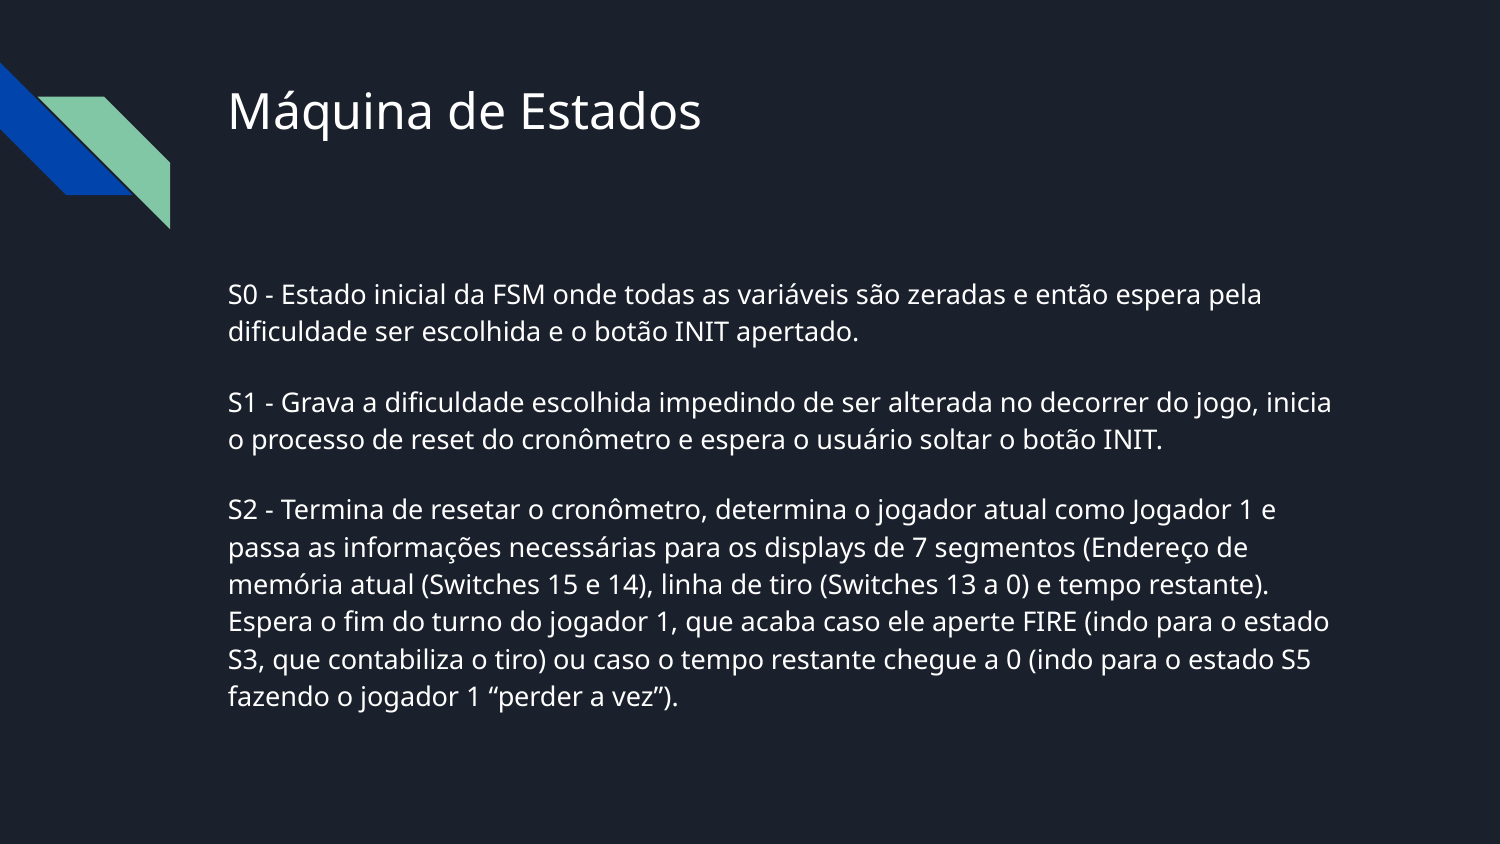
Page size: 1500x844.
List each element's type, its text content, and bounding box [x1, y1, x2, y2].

title Máquina de Estados [212, 64, 1368, 215]
list S0 - Estado inicial da FSM onde todas as variáveis são zeradas e então espera pela dificuldade ser escolhida e o botão INIT apertado. S1 - Grava a dificuldade escolhida impedindo de ser alterada no decorrer do jogo, inicia o processo de reset do cronômetro e espera o usuário soltar o botão INIT. S2 - Termina de resetar o cronômetro, determina o jogador atual como Jogador 1 e passa as informações necessárias para os displays de 7 segmentos (Endereço de memória atual (Switches 15 e 14), linha de tiro (Switches 13 a 0) e tempo restante). Espera o fim do turno do jogador 1, que acaba caso ele aperte FIRE (indo para o estado S3, que contabiliza o tiro) ou caso o tempo restante chegue a 0 (indo para o estado S5 fazendo o jogador 1 “perder a vez”). [212, 257, 1368, 735]
